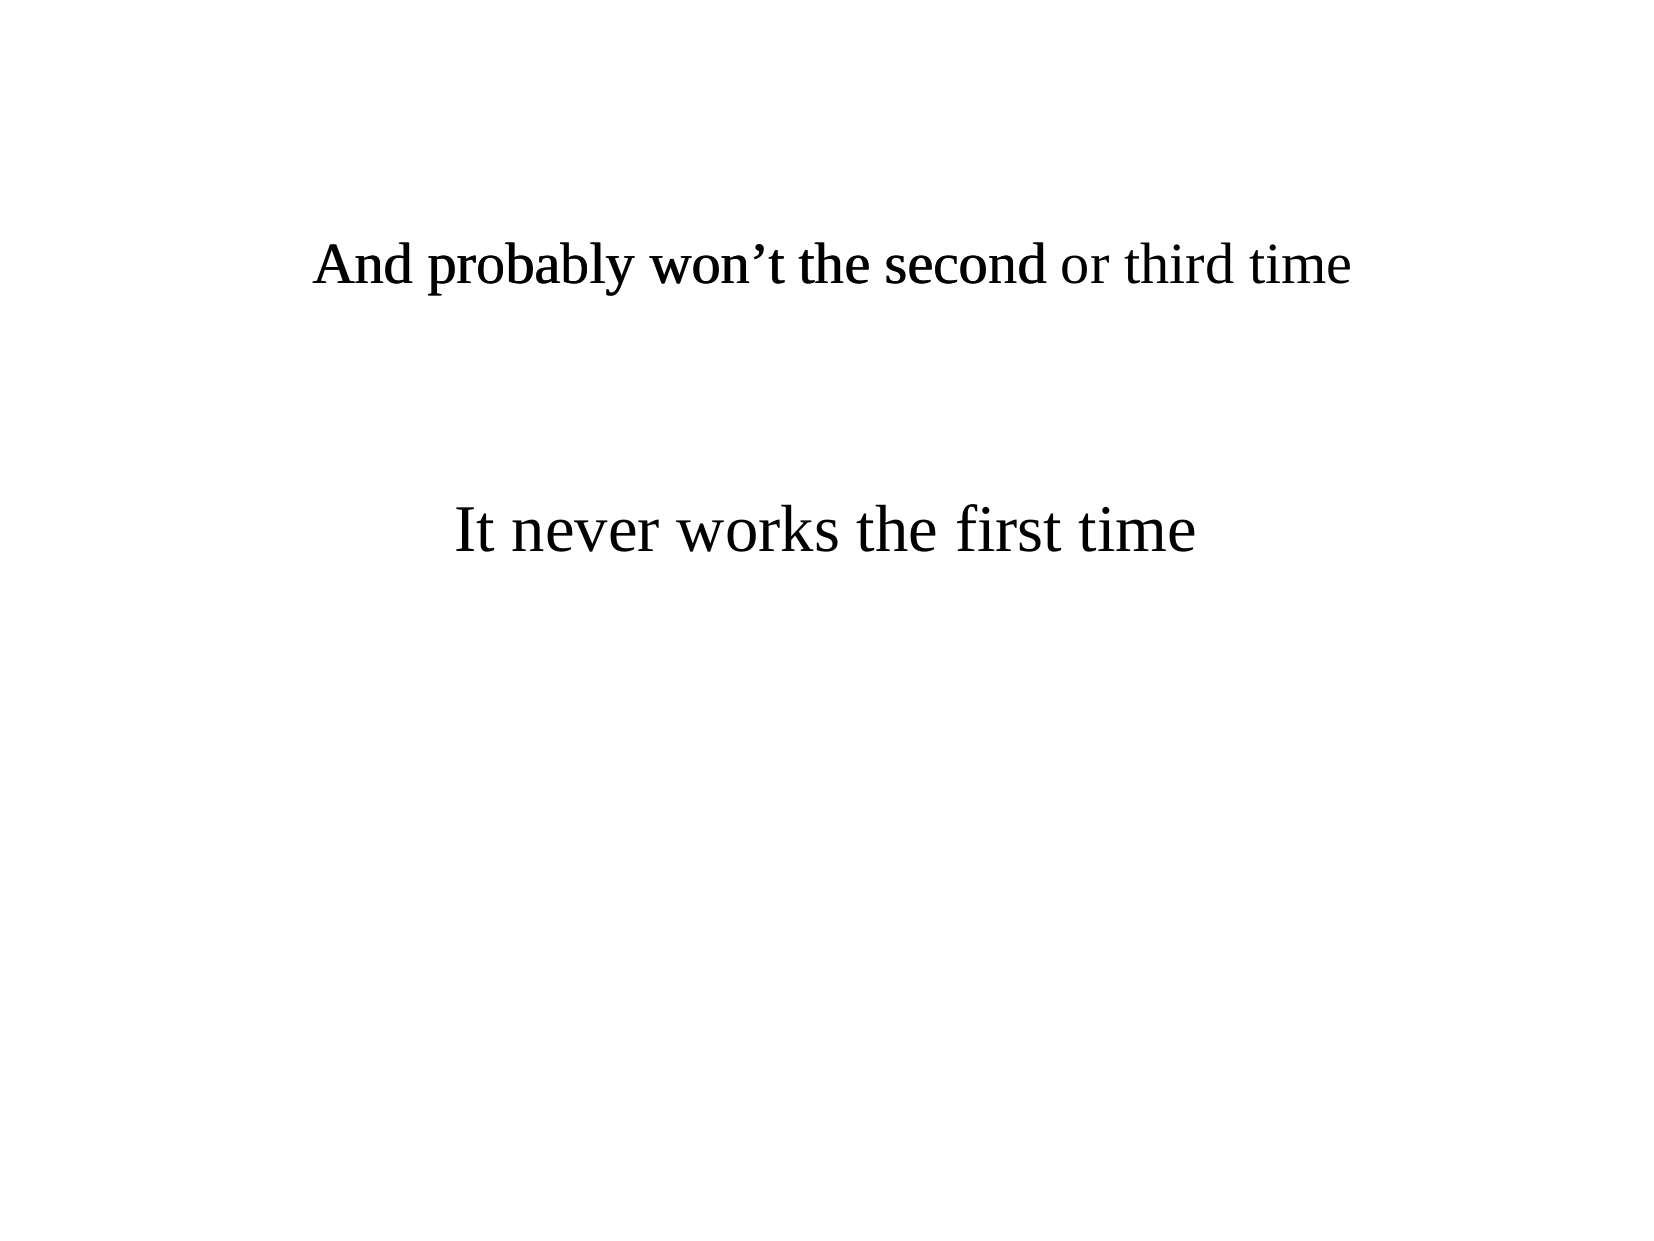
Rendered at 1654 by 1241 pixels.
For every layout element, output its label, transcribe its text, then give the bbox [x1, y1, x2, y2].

subtitle It never works the first time [82, 49, 1571, 1010]
text_box And probably won’t the second [141, 224, 1524, 369]
